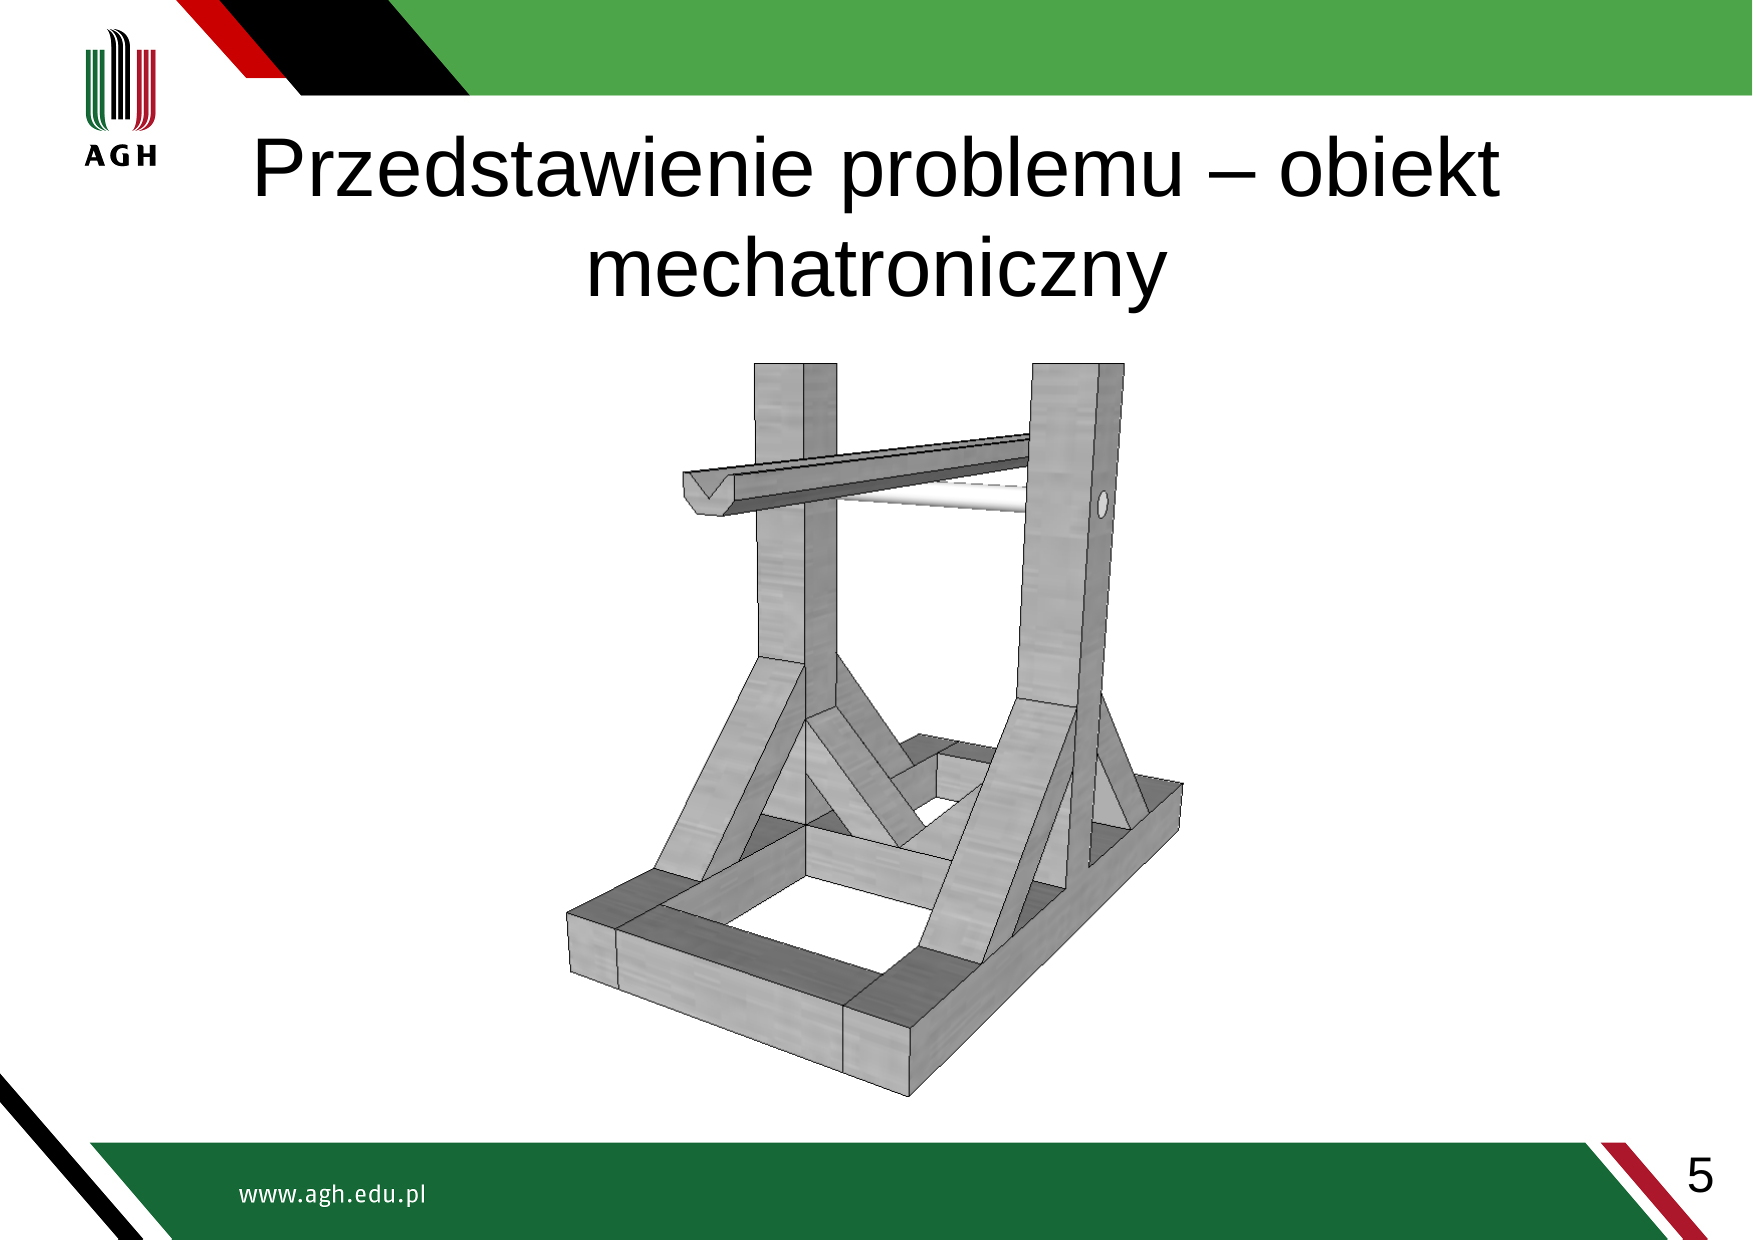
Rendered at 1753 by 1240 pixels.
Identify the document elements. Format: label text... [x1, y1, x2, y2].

picture [0, 0, 1753, 1240]
title Przedstawienie problemu – obiekt mechatroniczny [131, 105, 1622, 323]
